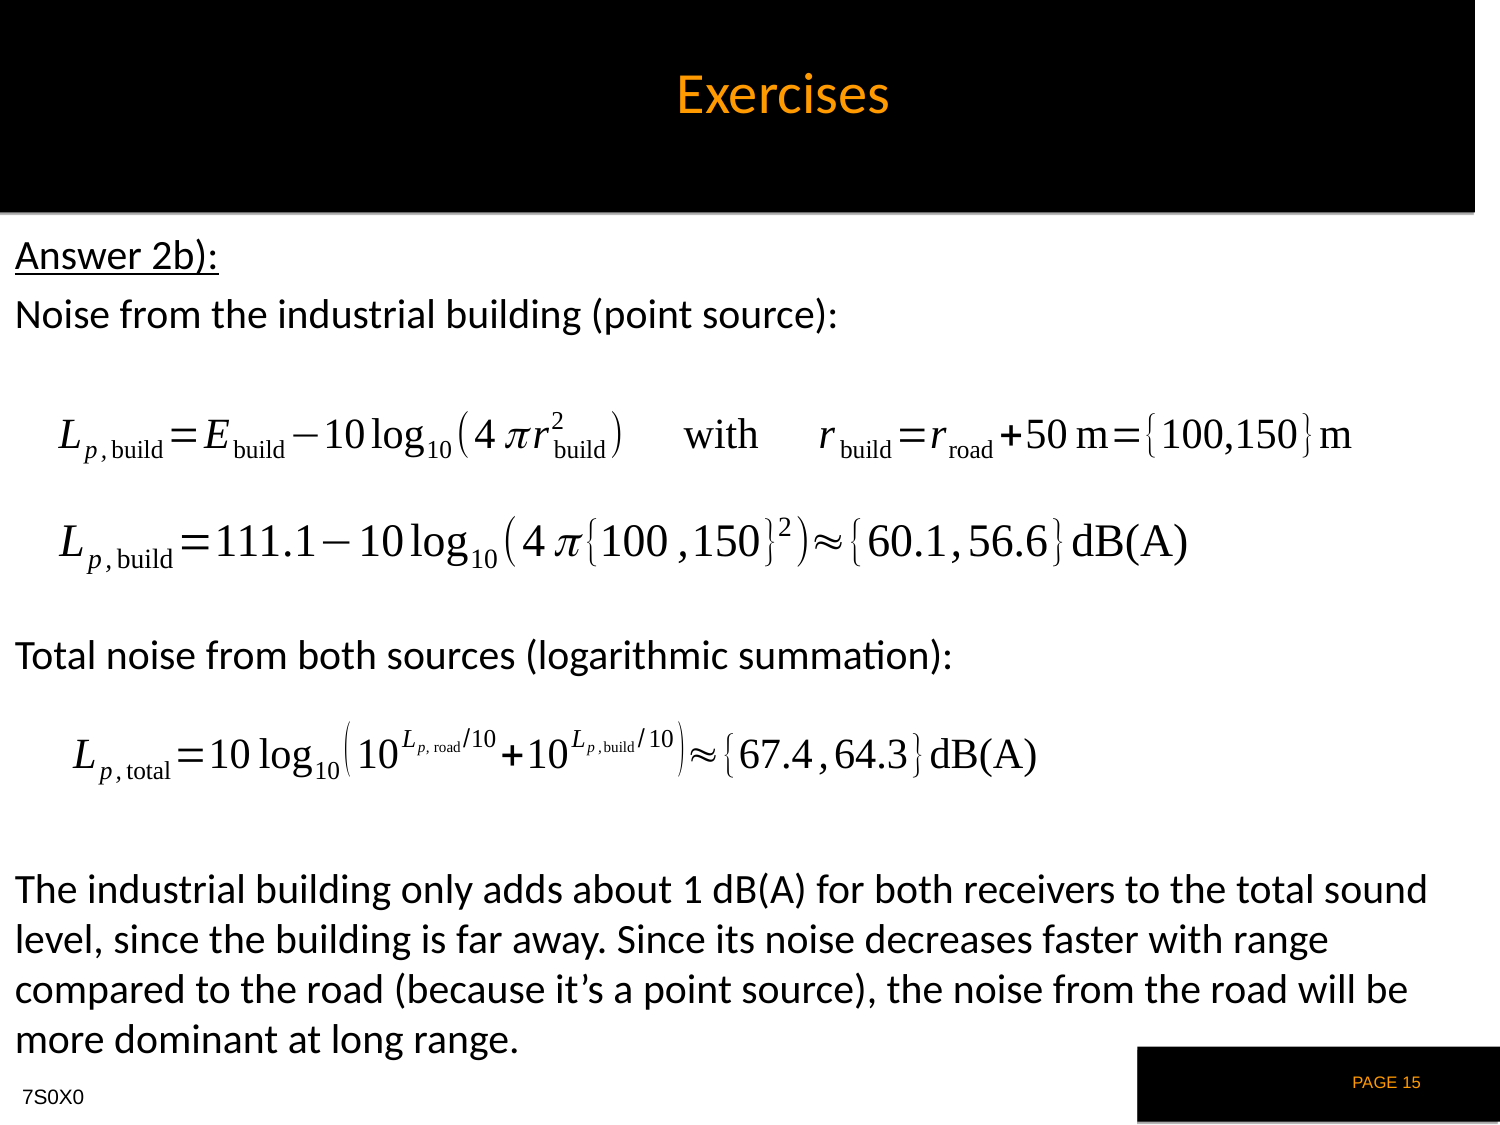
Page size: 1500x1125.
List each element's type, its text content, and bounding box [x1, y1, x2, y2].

text_box [1137, 1046, 1500, 1122]
list Answer 2b): Noise from the industrial building (point source): Total noise from both sources (logarithmic summation): The industrial building only adds about 1 dB(A) for both receivers to the total sound level, since the building is far away. Since its noise decreases faster with range compared to the road (because it’s a point source), the noise from the road will be more dominant at long range. [0, 220, 1500, 1125]
text_box Exercises [125, 48, 1442, 200]
chart [45, 510, 1201, 576]
chart [45, 404, 1366, 465]
chart [60, 720, 1049, 785]
text_box PAGE 15 [1352, 1066, 1453, 1098]
text_box [0, 0, 1475, 213]
text_box 7S0X0 [22, 1080, 613, 1112]
